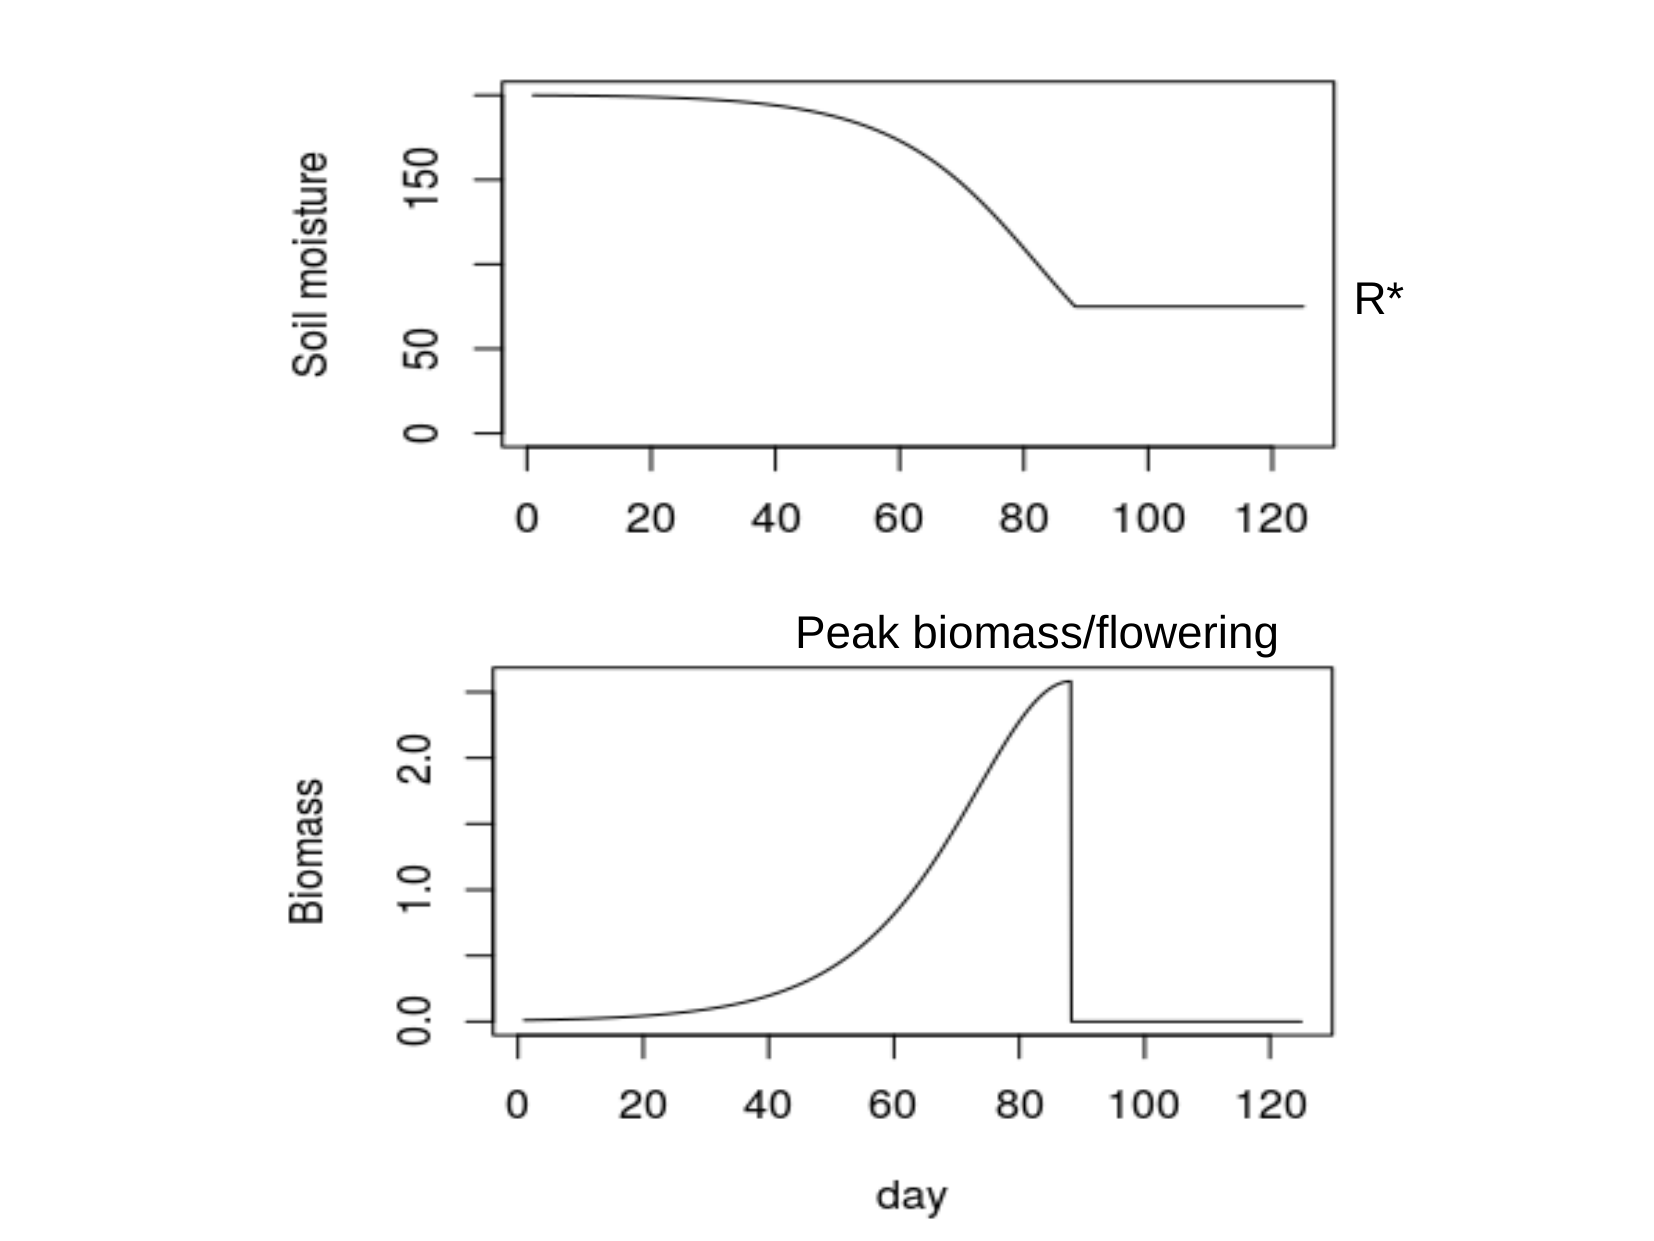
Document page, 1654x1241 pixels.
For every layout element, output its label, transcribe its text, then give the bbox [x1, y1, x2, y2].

picture [276, 635, 1380, 1236]
text_box Peak biomass/flowering [780, 600, 1392, 718]
picture [279, 40, 1397, 546]
text_box R* [1338, 265, 1461, 338]
